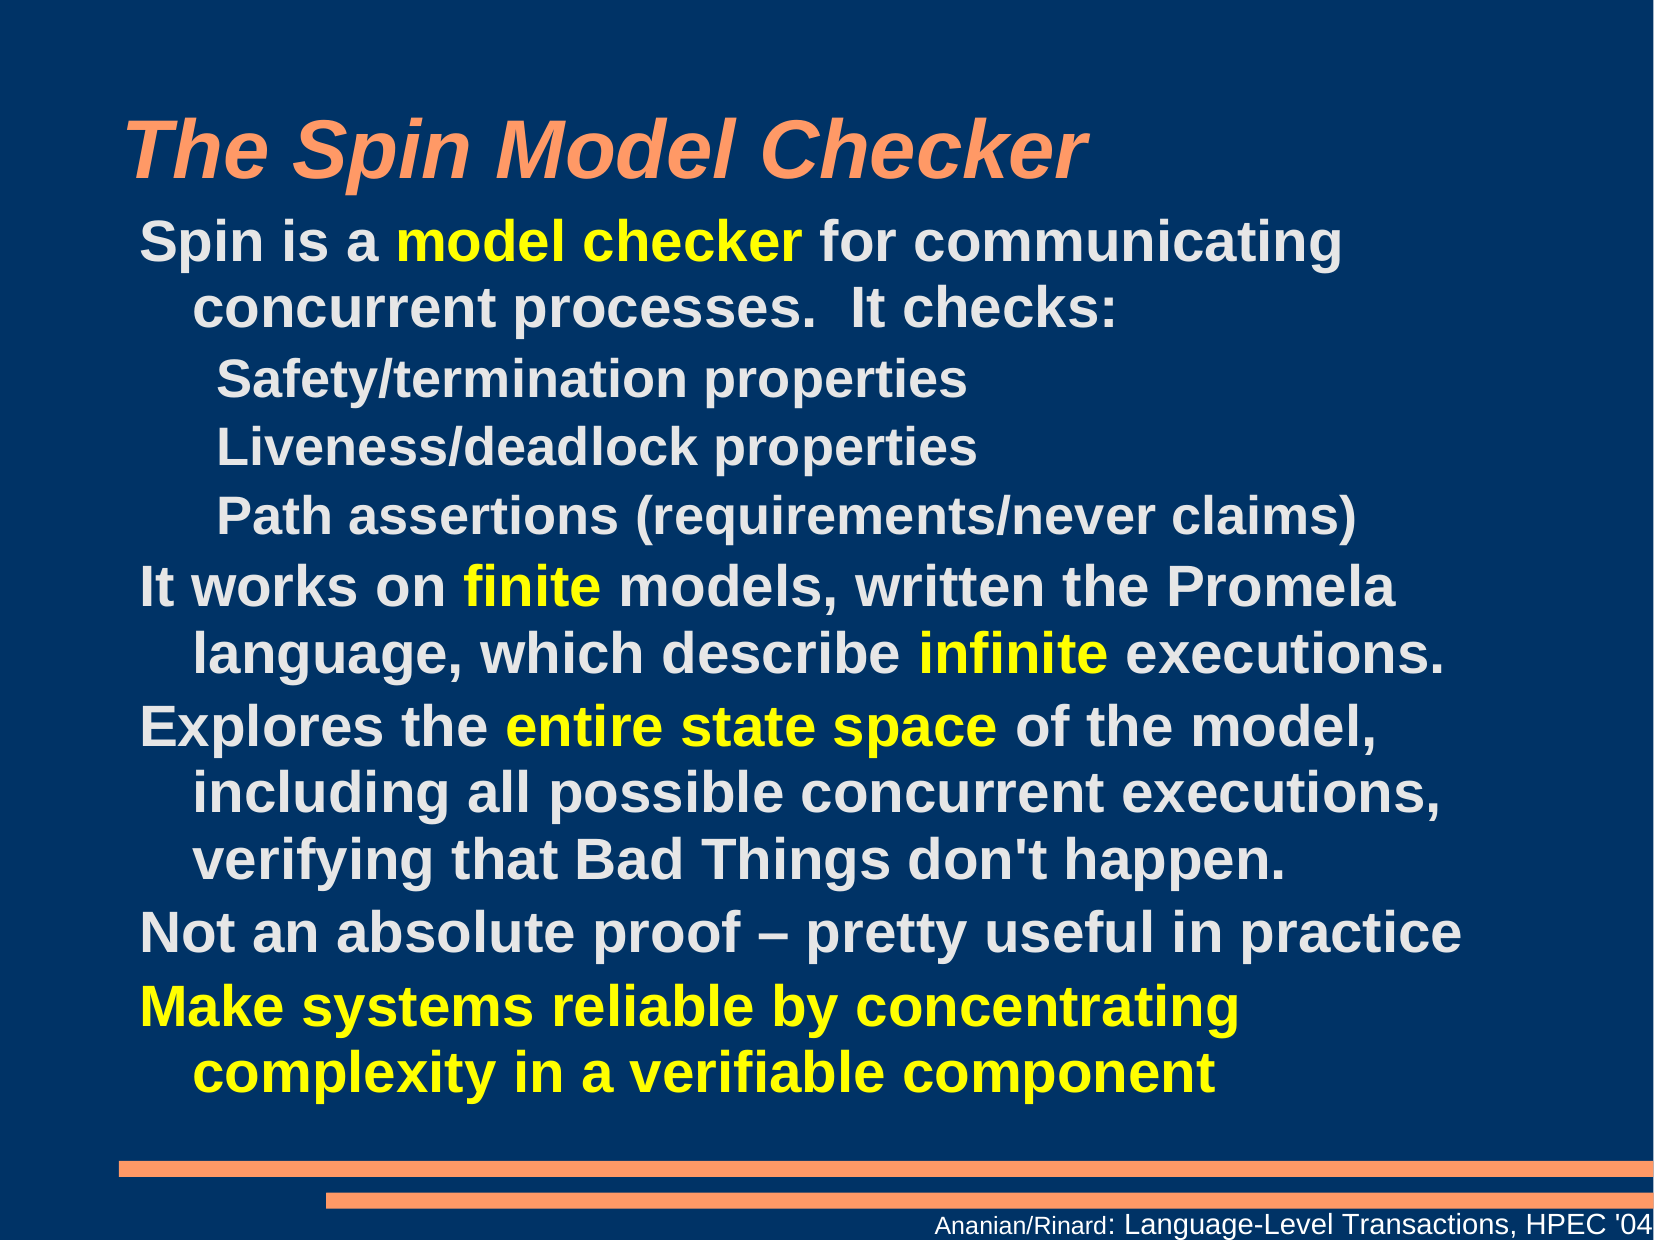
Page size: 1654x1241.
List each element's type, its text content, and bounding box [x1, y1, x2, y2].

title The Spin Model Checker [121, 46, 1534, 207]
list Spin is a model checker for communicating concurrent processes. It checks: Safety/termination properties Liveness/deadlock properties Path assertions (requirements/never claims) It works on finite models, written the Promela language, which describe infinite executions. Explores the entire state space of the model, including all possible concurrent executions, verifying that Bad Things don't happen. Not an absolute proof – pretty useful in practice Make systems reliable by concentrating complexity in a verifiable component [121, 207, 1561, 1127]
